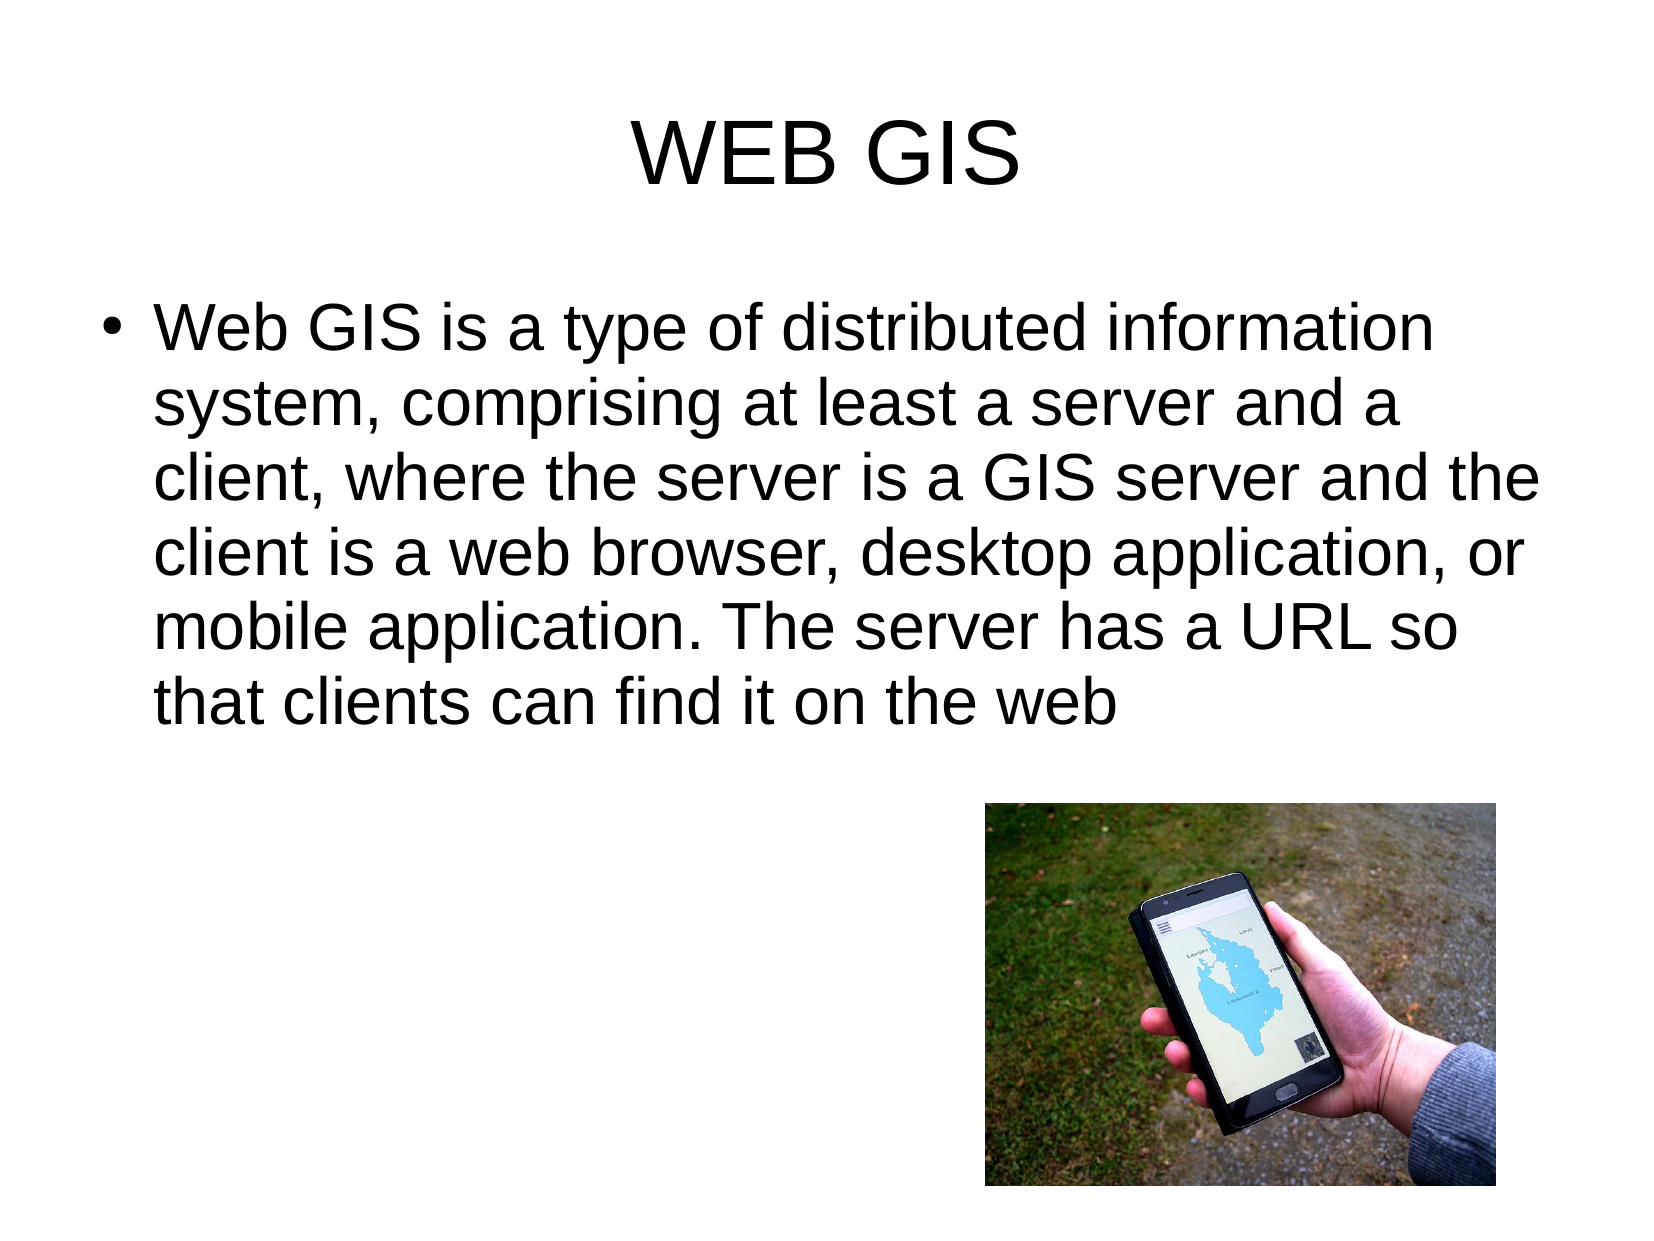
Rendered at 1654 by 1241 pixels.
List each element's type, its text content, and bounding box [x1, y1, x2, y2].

title WEB GIS [82, 49, 1571, 257]
picture [985, 803, 1496, 1186]
list Web GIS is a type of distributed information system, comprising at least a server and a client, where the server is a GIS server and the client is a web browser, desktop application, or mobile application. The server has a URL so that clients can find it on the web [82, 290, 1571, 1010]
